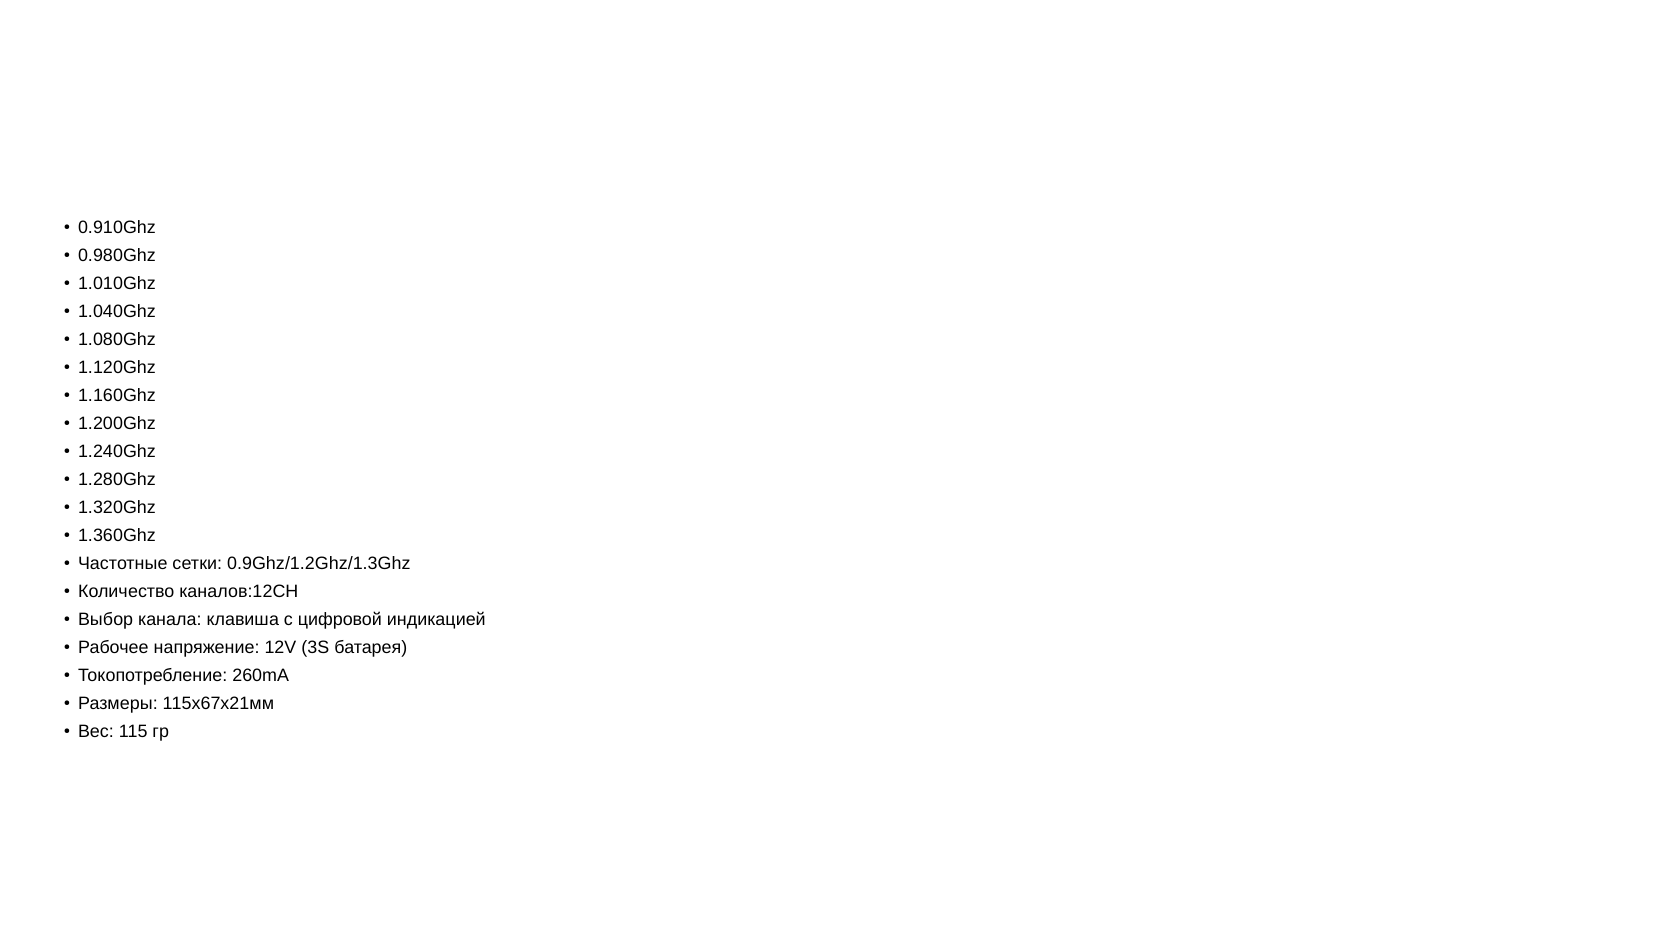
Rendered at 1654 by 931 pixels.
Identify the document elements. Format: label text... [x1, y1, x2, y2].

list 0.910Ghz 0.980Ghz 1.010Ghz 1.040Ghz 1.080Ghz 1.120Ghz 1.160Ghz 1.200Ghz 1.240Ghz 1.280Ghz 1.320Ghz 1.360Ghz Частотные сетки: 0.9Ghz/1.2Ghz/1.3Ghz Количество каналов:12CH Выбор канала: клавиша с цифровой индикацией Рабочее напряжение: 12V (3S батарея) Токопотребление: 260mA Размеры: 115x67x21мм Вес: 115 гр [59, 217, 1548, 758]
